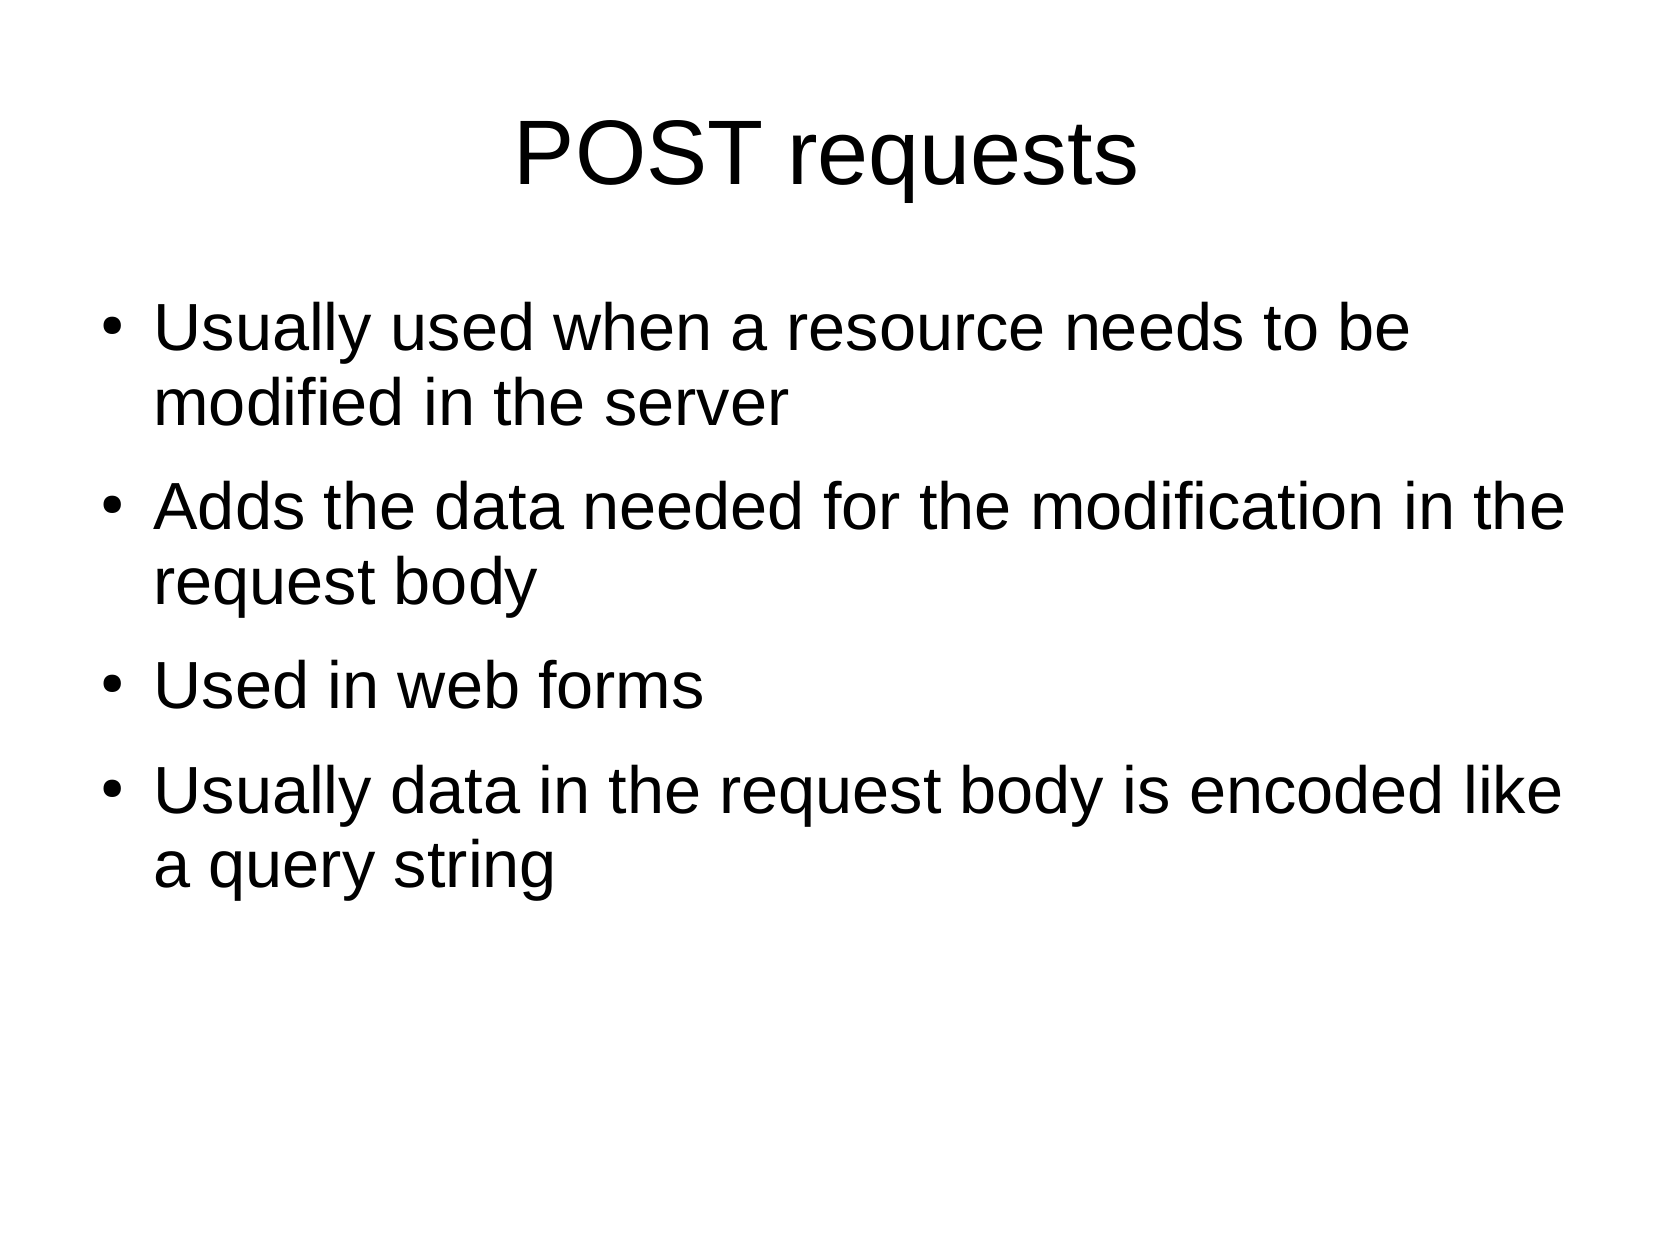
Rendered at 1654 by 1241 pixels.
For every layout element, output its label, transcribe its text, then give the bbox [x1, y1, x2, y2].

list Usually used when a resource needs to be modified in the server Adds the data needed for the modification in the request body Used in web forms Usually data in the request body is encoded like a query string [82, 290, 1571, 1010]
title POST requests [82, 49, 1571, 257]
